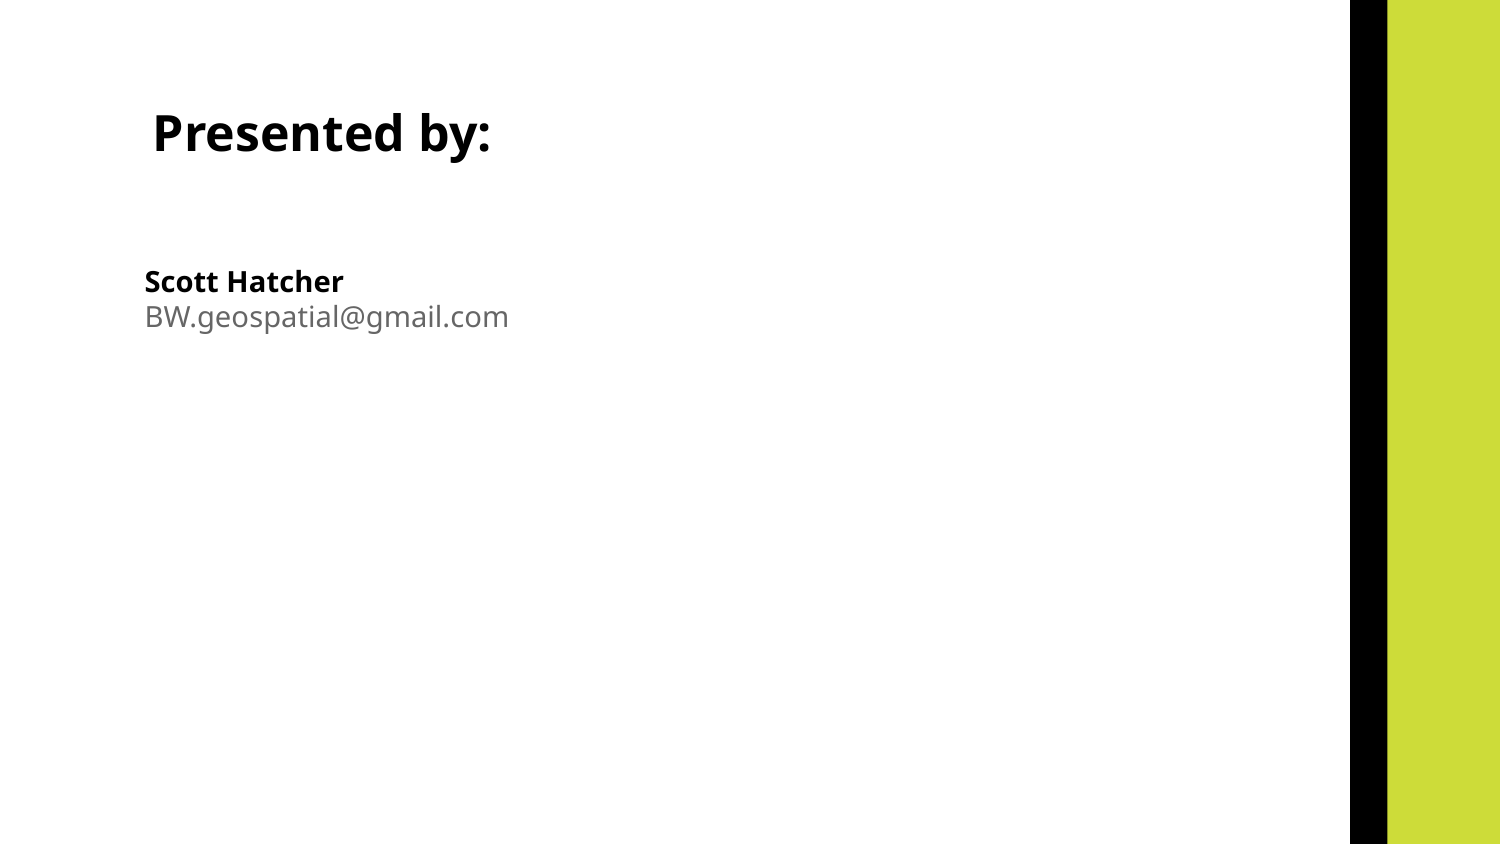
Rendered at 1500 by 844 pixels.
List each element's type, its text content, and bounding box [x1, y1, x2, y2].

text_box Presented by: [137, 109, 926, 177]
text_box Scott Hatcher BW.geospatial@gmail.com [129, 248, 575, 610]
